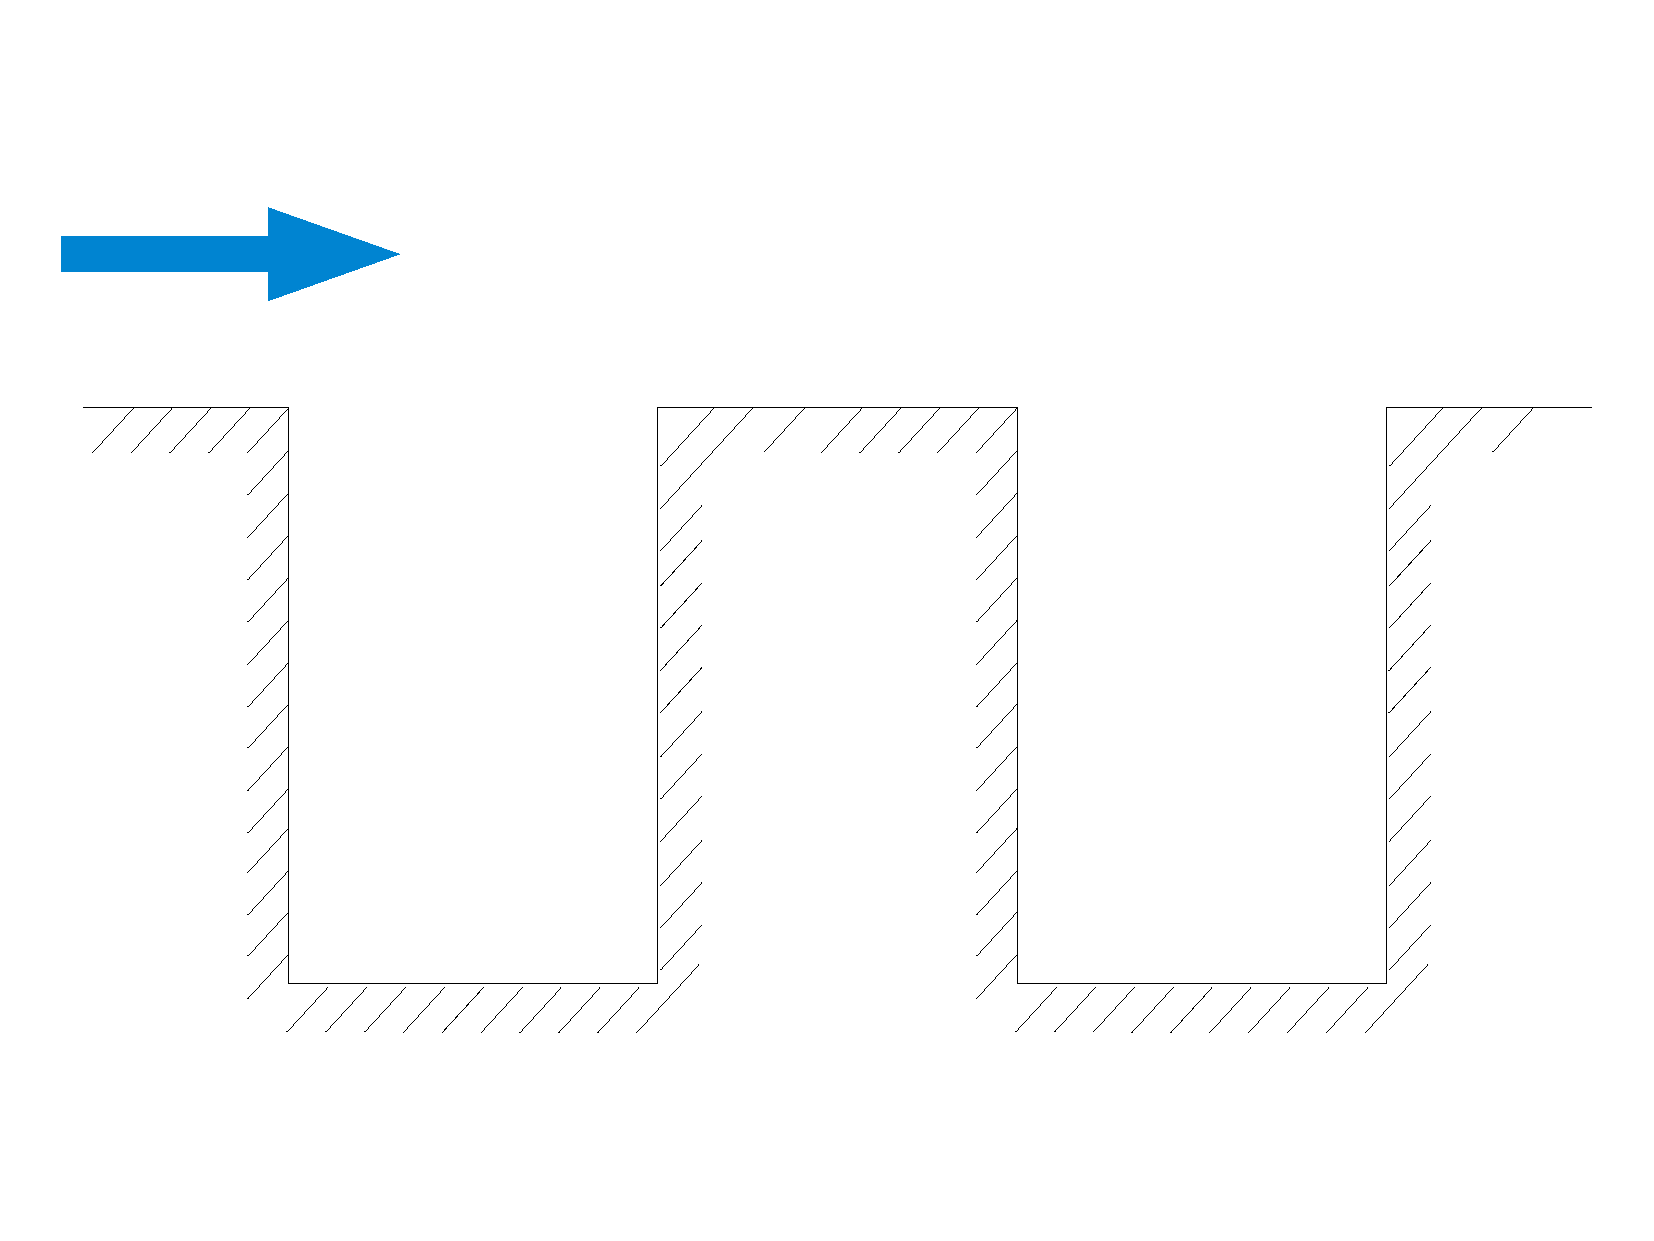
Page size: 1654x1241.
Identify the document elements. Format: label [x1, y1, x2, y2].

text_box [61, 207, 400, 301]
